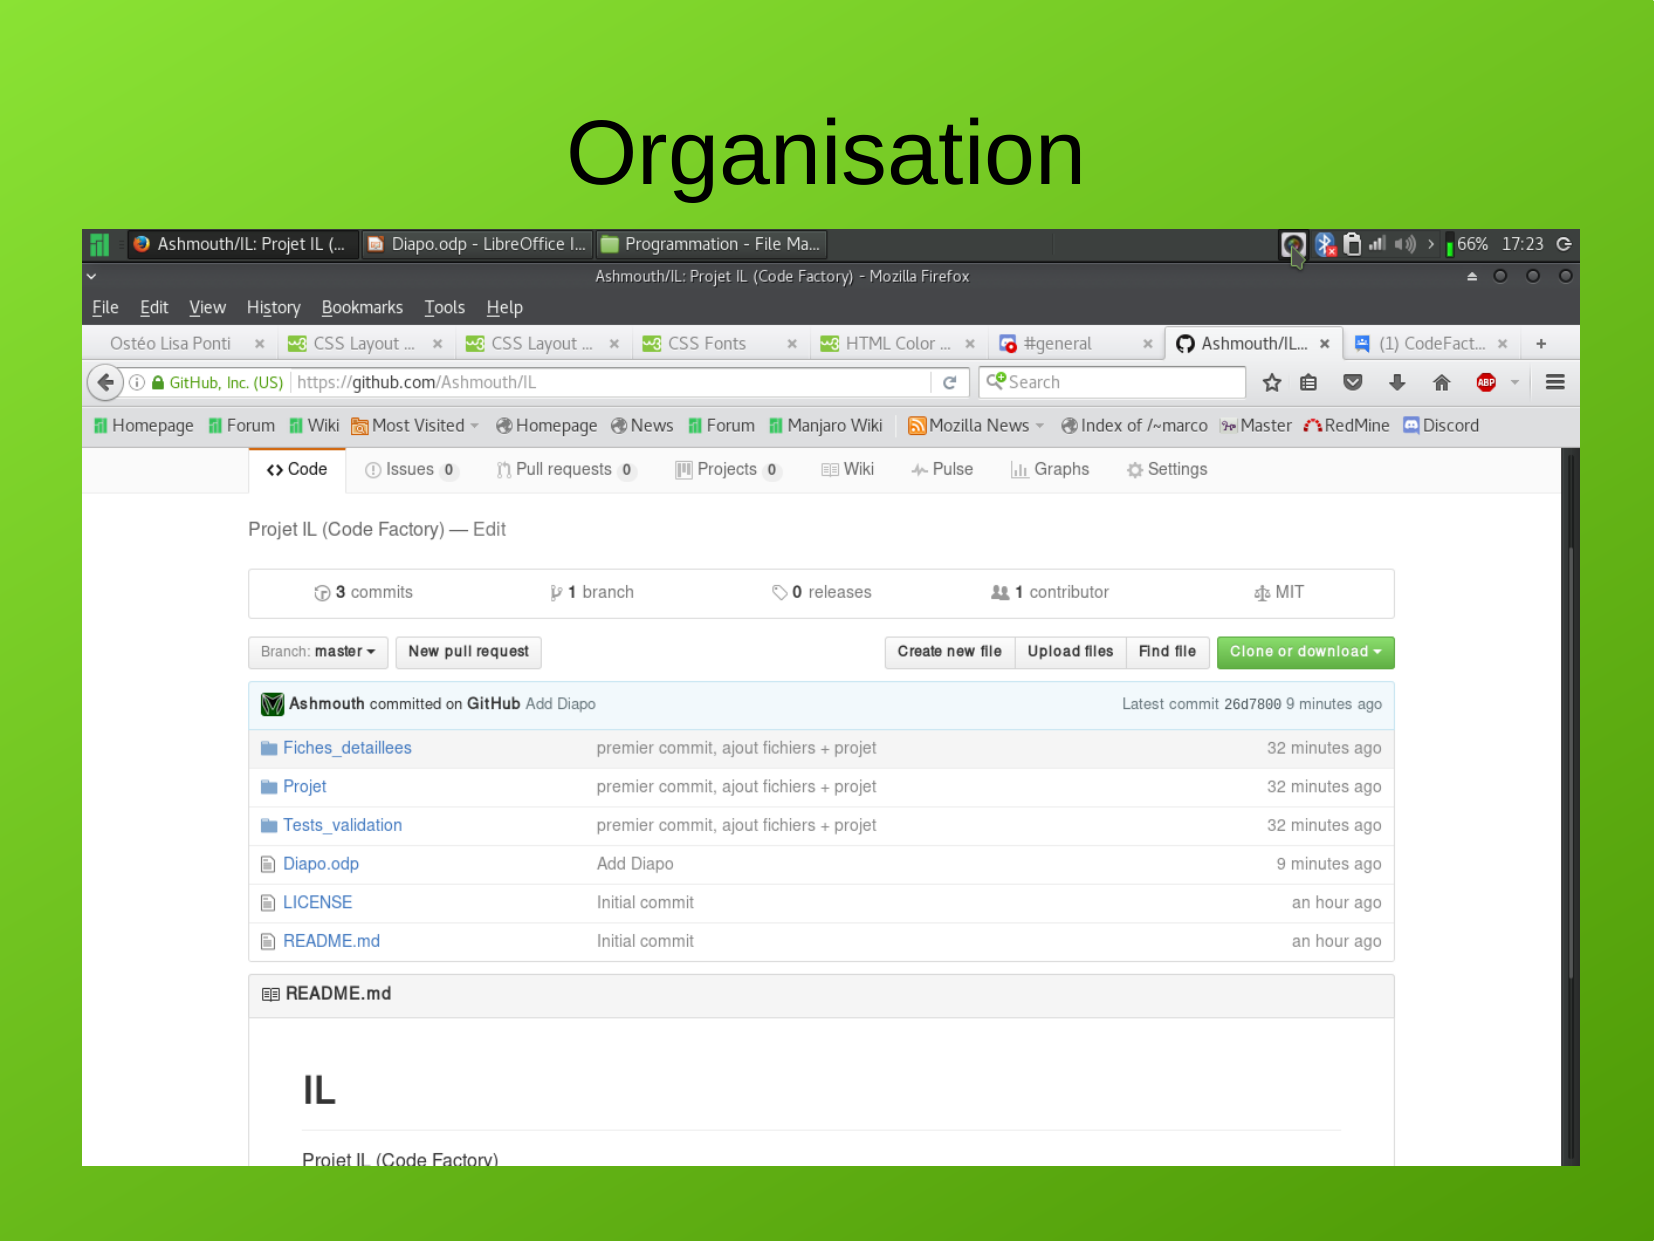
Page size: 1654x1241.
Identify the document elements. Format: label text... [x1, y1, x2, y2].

picture [82, 229, 1580, 1166]
title Organisation [82, 49, 1571, 229]
